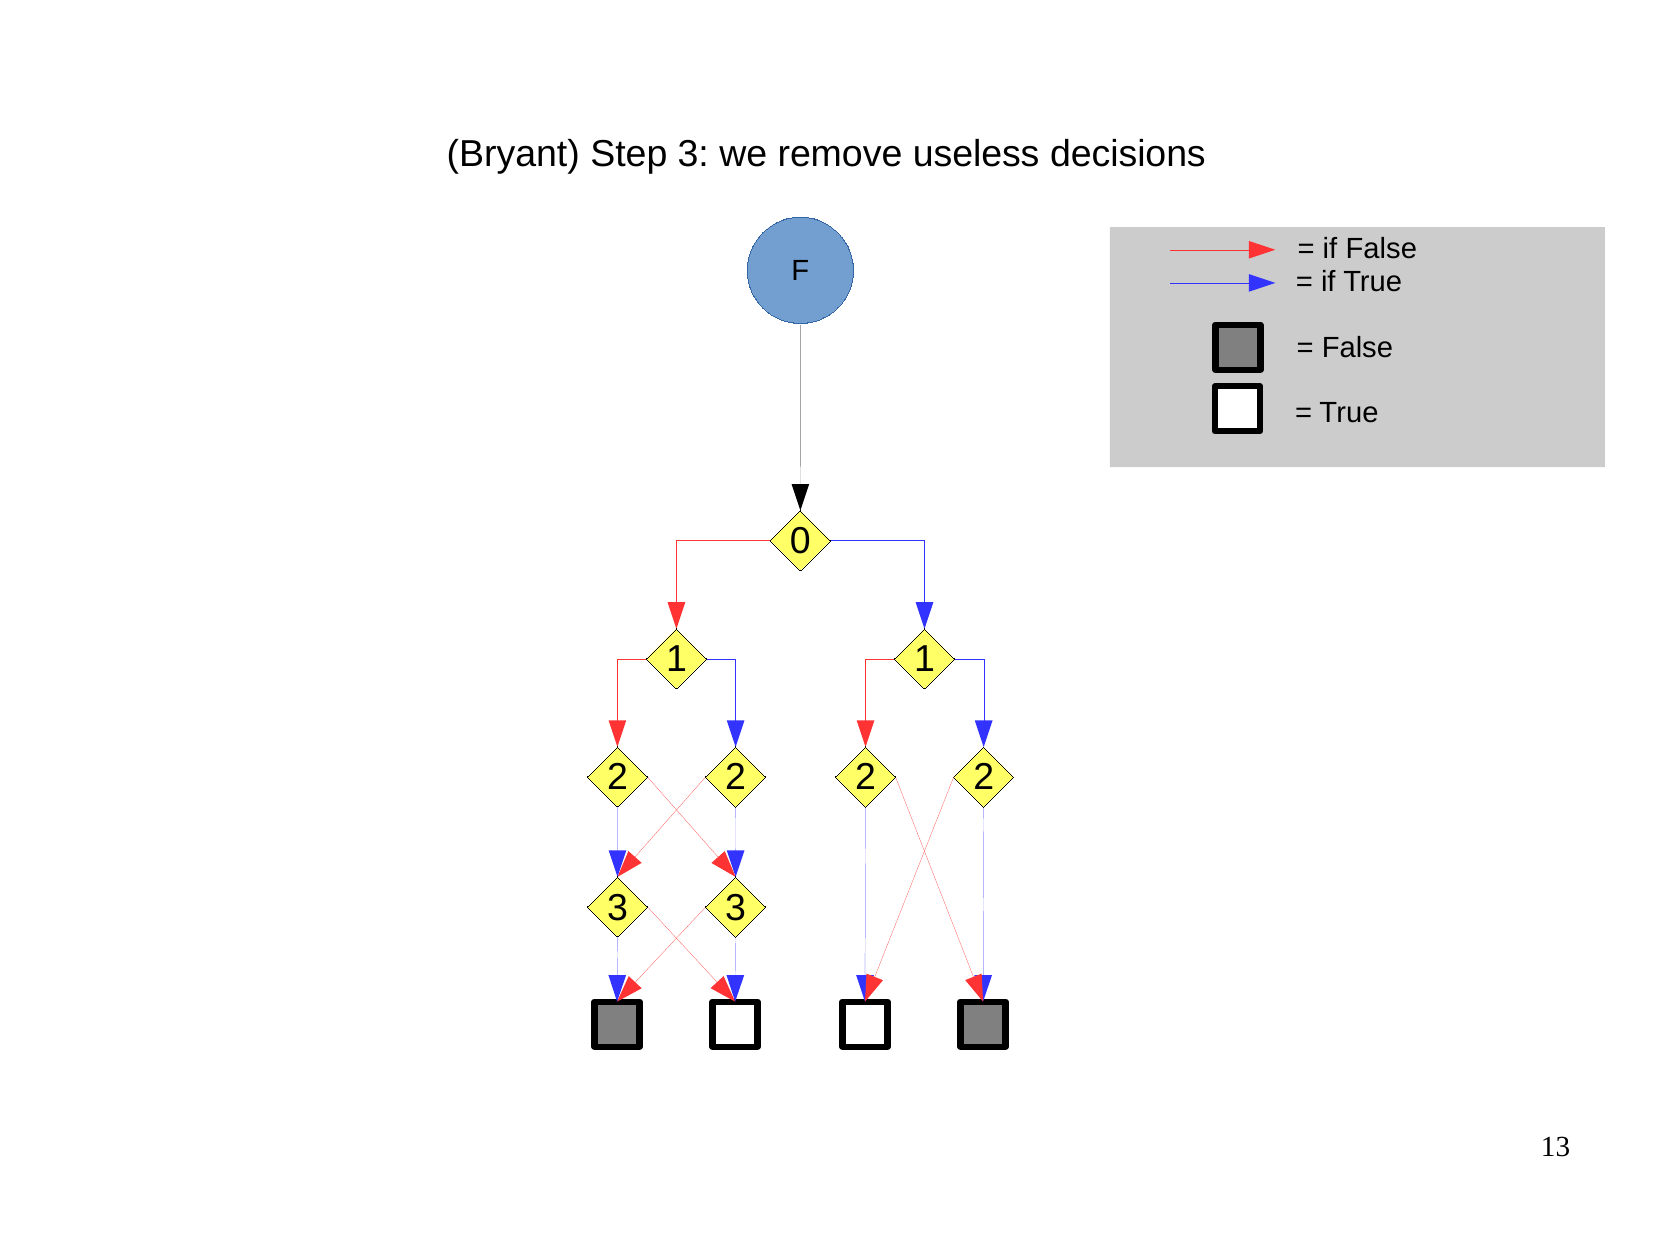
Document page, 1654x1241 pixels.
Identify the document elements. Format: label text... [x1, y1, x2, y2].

text_box 3 [587, 876, 648, 937]
text_box [842, 1001, 888, 1047]
text_box [594, 1001, 640, 1047]
text_box 2 [835, 746, 896, 808]
text_box 1 [646, 628, 707, 689]
text_box [712, 1001, 758, 1047]
text_box 2 [587, 746, 648, 807]
title (Bryant) Step 3: we remove useless decisions [82, 49, 1571, 257]
text_box 2 [953, 747, 1014, 808]
text_box 3 [705, 876, 766, 938]
text_box [1215, 386, 1261, 432]
text_box = if False = if True = False = True [1109, 227, 1605, 468]
text_box [960, 1001, 1006, 1047]
text_box 0 [770, 510, 831, 571]
text_box [1215, 324, 1261, 370]
text_box 1 [894, 628, 955, 689]
text_box 2 [705, 746, 766, 808]
text_box F [747, 217, 854, 324]
